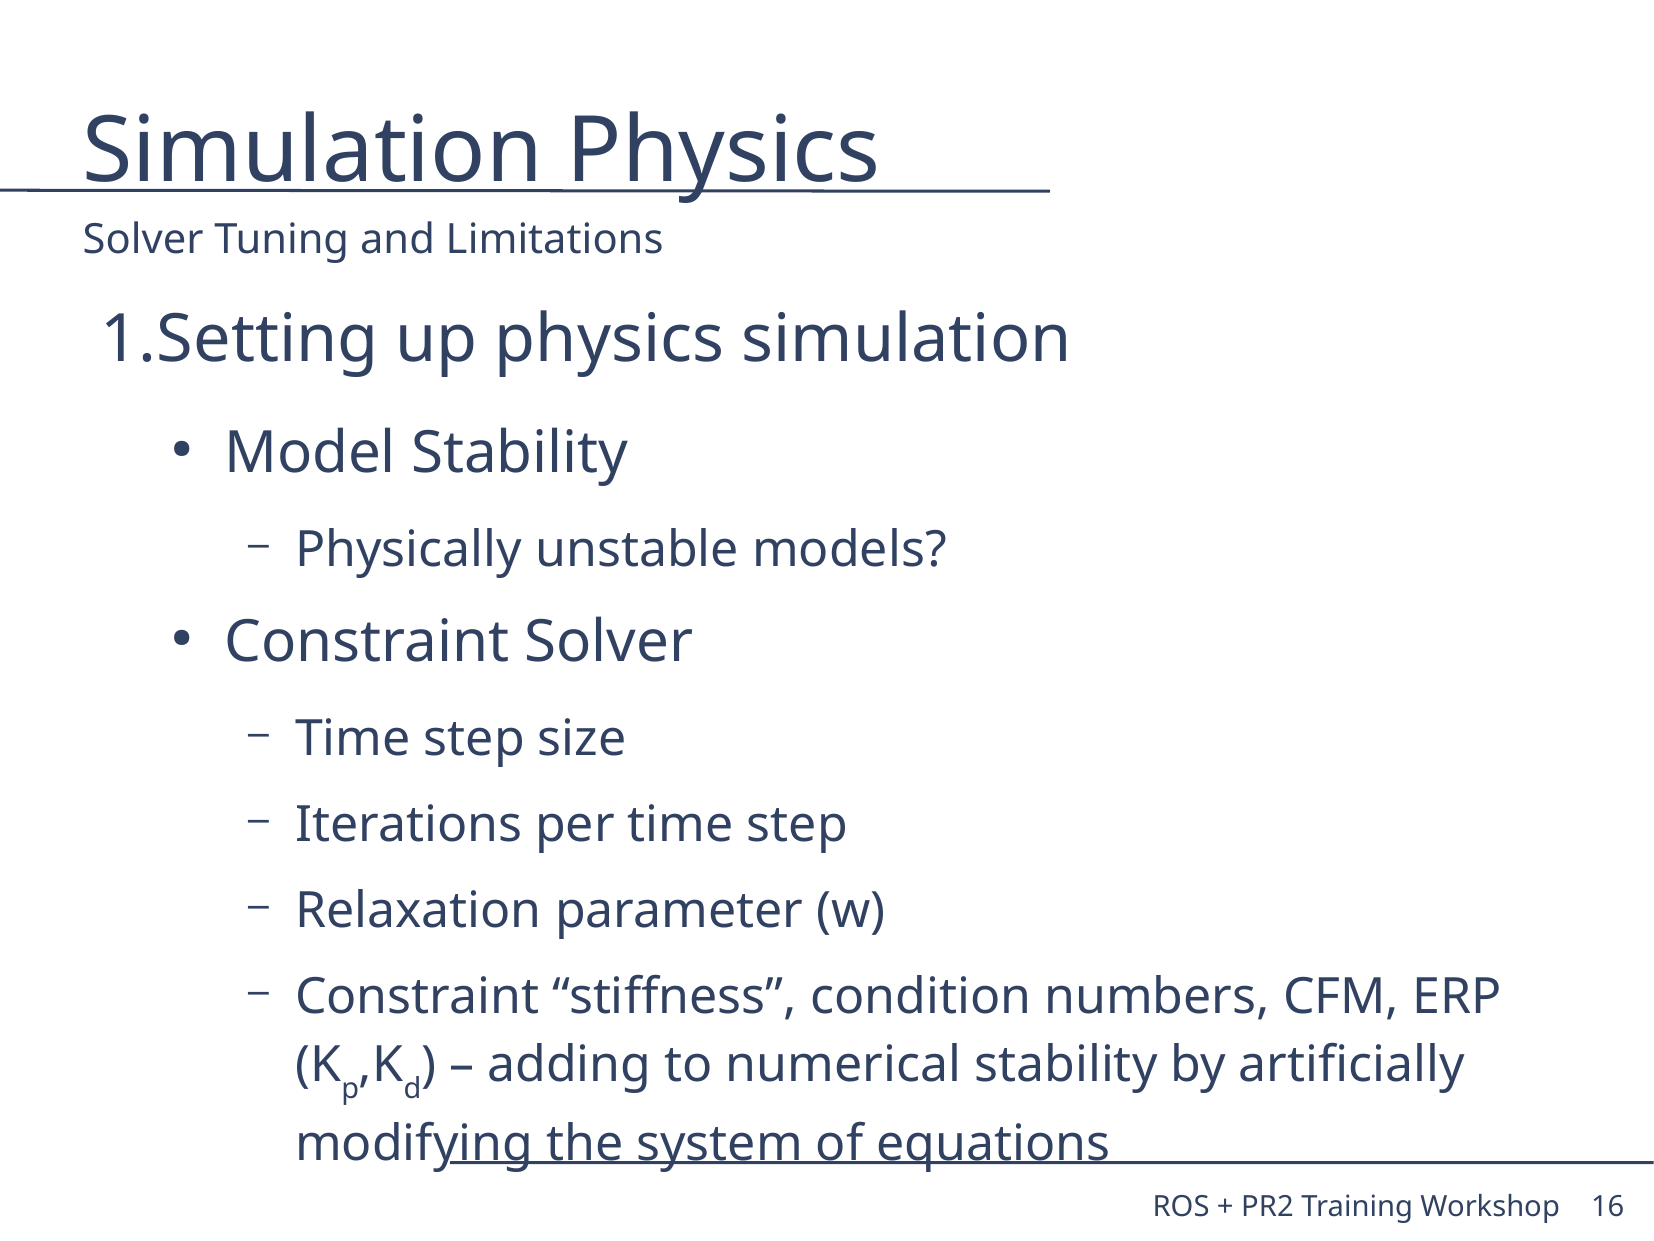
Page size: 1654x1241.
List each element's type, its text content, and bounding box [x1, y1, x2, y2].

list Setting up physics simulation Model Stability Physically unstable models? Constraint Solver Time step size Iterations per time step Relaxation parameter (w) Constraint “stiffness”, condition numbers, CFM, ERP (Kp,Kd) – adding to numerical stability by artificially modifying the system of equations [82, 290, 1571, 1109]
title Simulation Physics Solver Tuning and Limitations [82, 78, 1571, 271]
